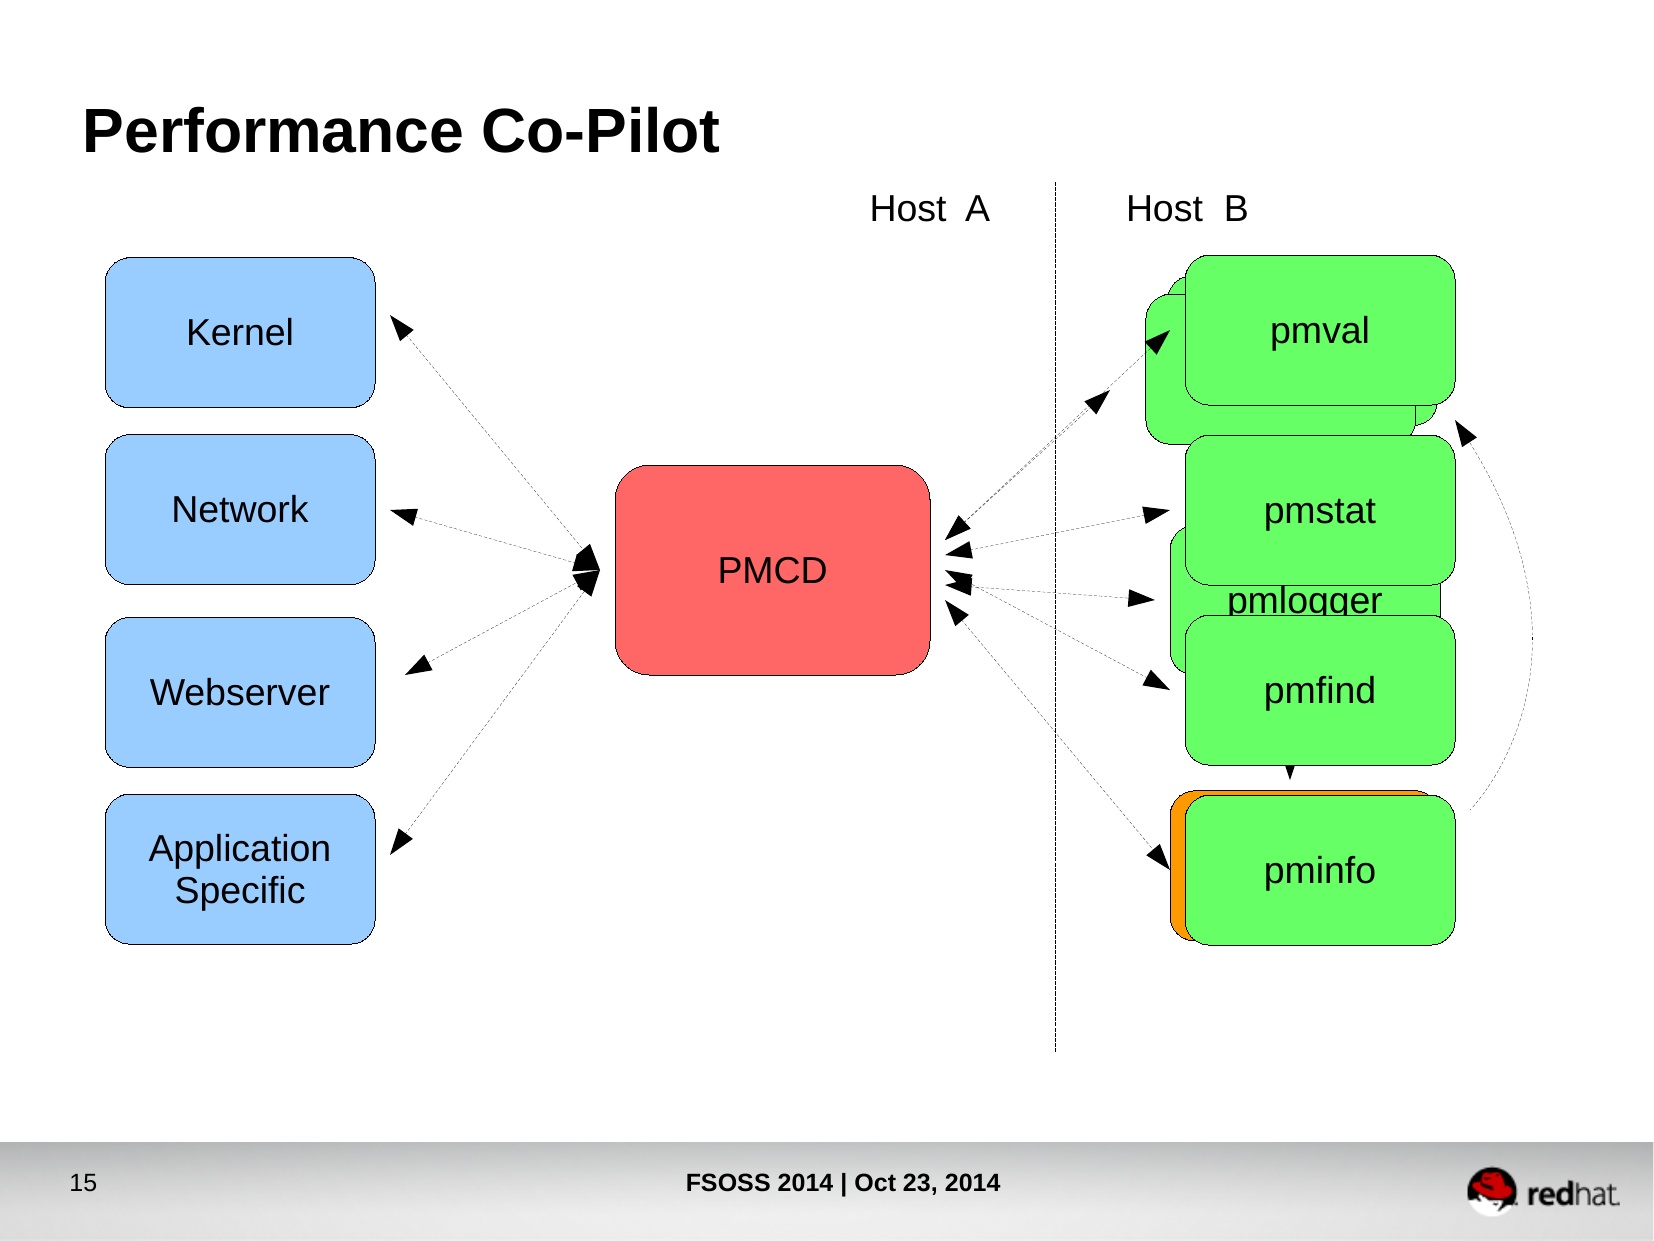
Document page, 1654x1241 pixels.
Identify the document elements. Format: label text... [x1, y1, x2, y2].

title Performance Co-Pilot [82, 37, 1571, 226]
text_box Host A [810, 180, 1006, 237]
text_box Archives [1170, 790, 1429, 941]
text_box Kernel [105, 257, 376, 408]
text_box pmfind [1185, 615, 1456, 766]
text_box pmlogger [1170, 527, 1441, 673]
text_box [1168, 276, 1185, 294]
text_box pmval [1185, 255, 1456, 406]
text_box pminfo [1185, 795, 1456, 946]
text_box Webserver [105, 617, 376, 768]
text_box Network [105, 434, 376, 585]
text_box pmlogger [1313, 595, 1323, 611]
text_box Application Specific [105, 794, 376, 945]
text_box pmlogger [1233, 595, 1243, 611]
text_box pmstat [1185, 435, 1456, 586]
text_box [1416, 405, 1437, 426]
picture [0, 1142, 1654, 1241]
text_box pminfo [1145, 294, 1416, 445]
text_box PMCD [615, 465, 931, 676]
text_box pmlogger [1333, 595, 1343, 611]
text_box Host B [1111, 180, 1307, 237]
